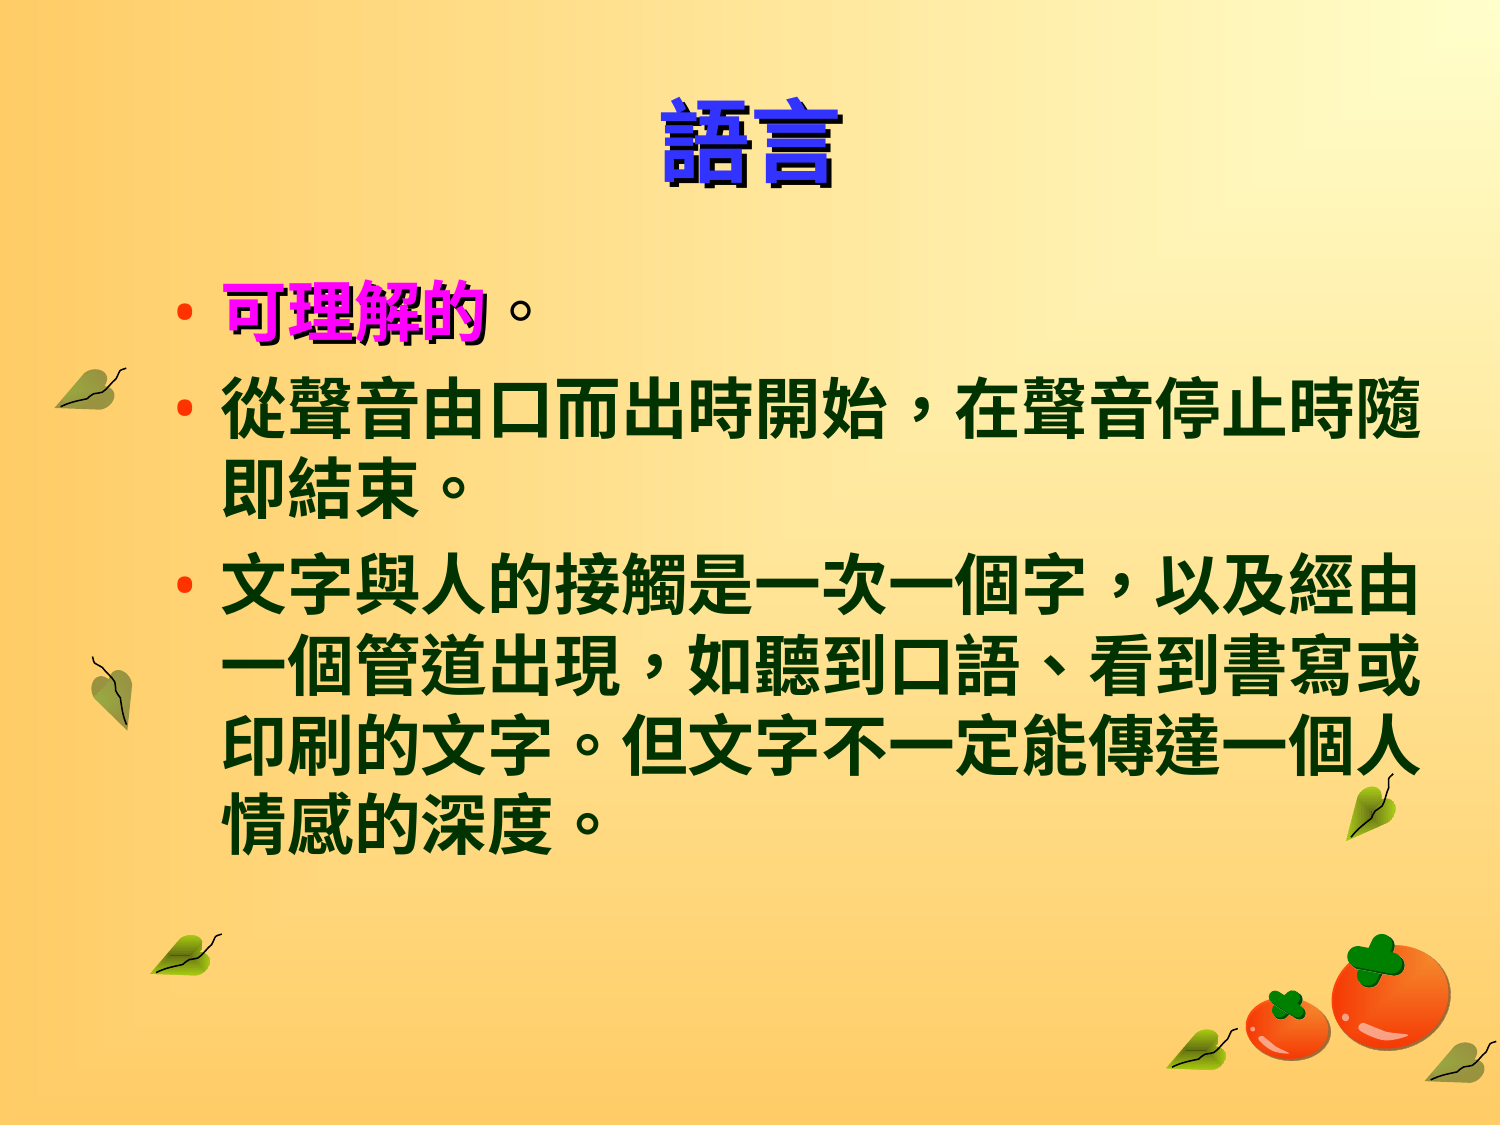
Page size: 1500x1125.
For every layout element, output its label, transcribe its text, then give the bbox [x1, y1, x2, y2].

list 可理解的。 從聲音由口而出時開始，在聲音停止時隨即結束。 文字與人的接觸是一次一個字，以及經由一個管道出現，如聽到口語、看到書寫或印刷的文字。但文字不一定能傳達一個人情感的深度。 [149, 262, 1450, 1006]
title 語言 [75, 45, 1426, 233]
picture [0, 0, 1500, 1125]
